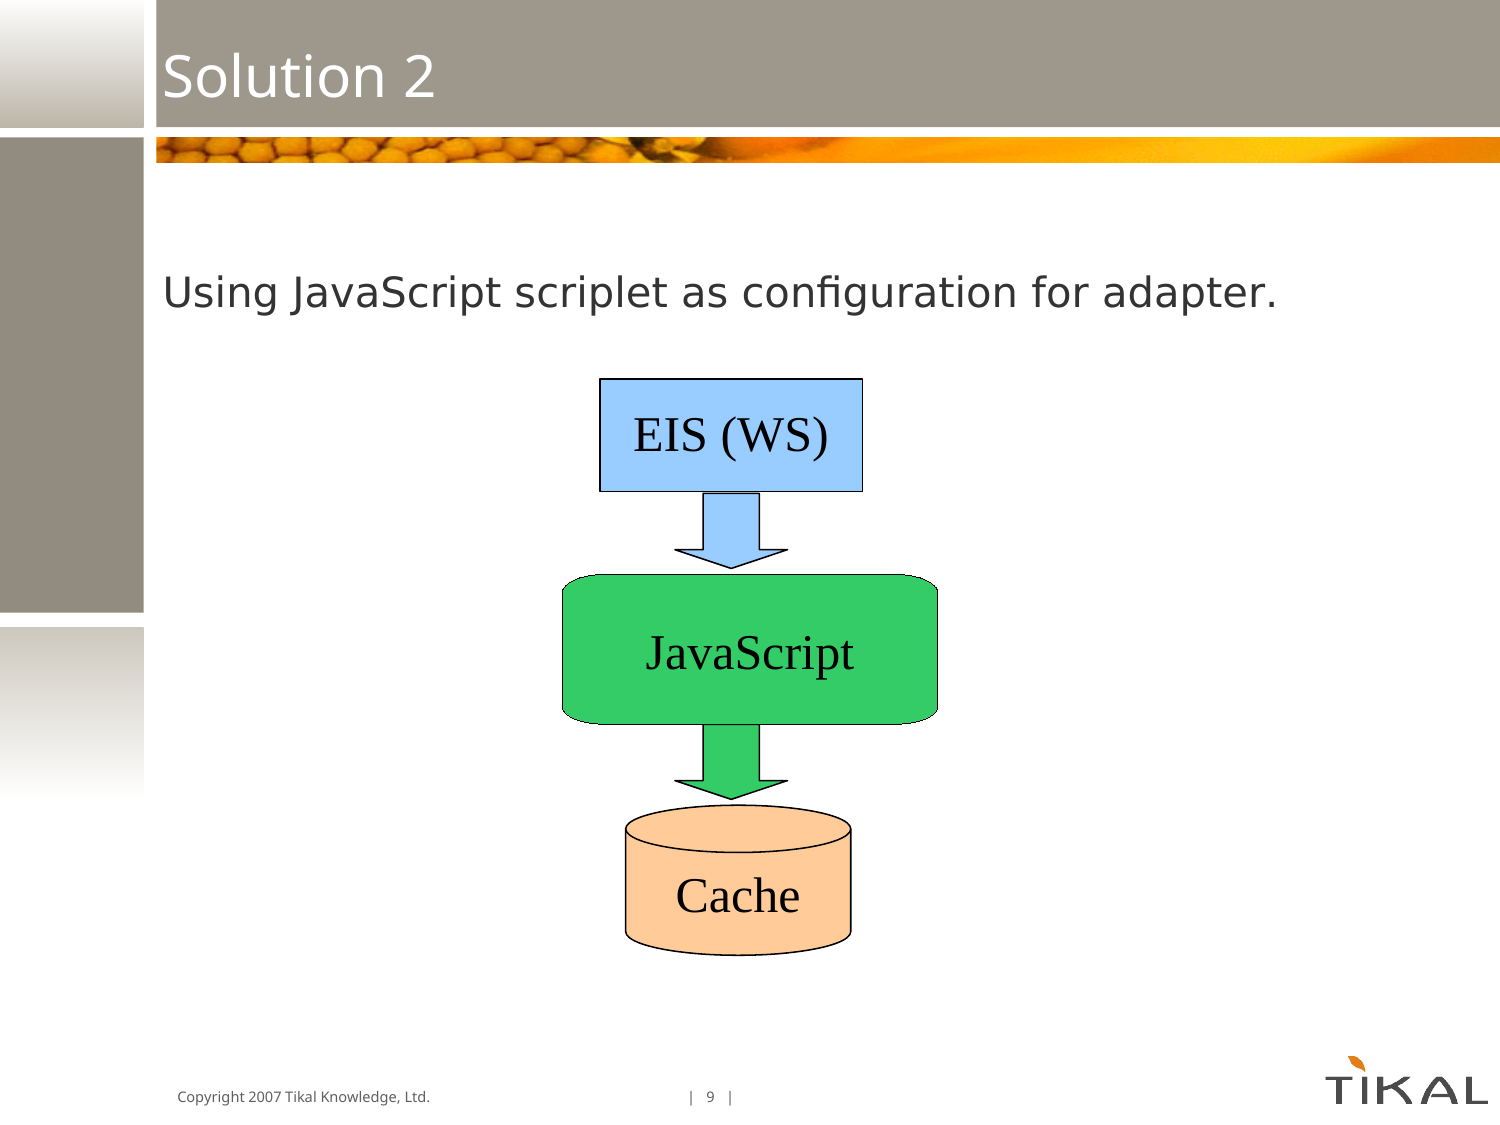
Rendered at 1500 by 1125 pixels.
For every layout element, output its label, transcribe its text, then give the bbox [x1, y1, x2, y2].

text_box [674, 725, 788, 800]
text_box Cache [625, 805, 851, 956]
text_box EIS (WS)‏ [599, 378, 863, 492]
title Solution 2 [162, 32, 1449, 117]
text_box [674, 493, 788, 569]
picture [156, 137, 1500, 163]
picture [1312, 1034, 1500, 1125]
subtitle Using JavaScript scriplet as configuration for adapter. [162, 194, 1474, 1030]
text_box JavaScript [562, 574, 938, 725]
